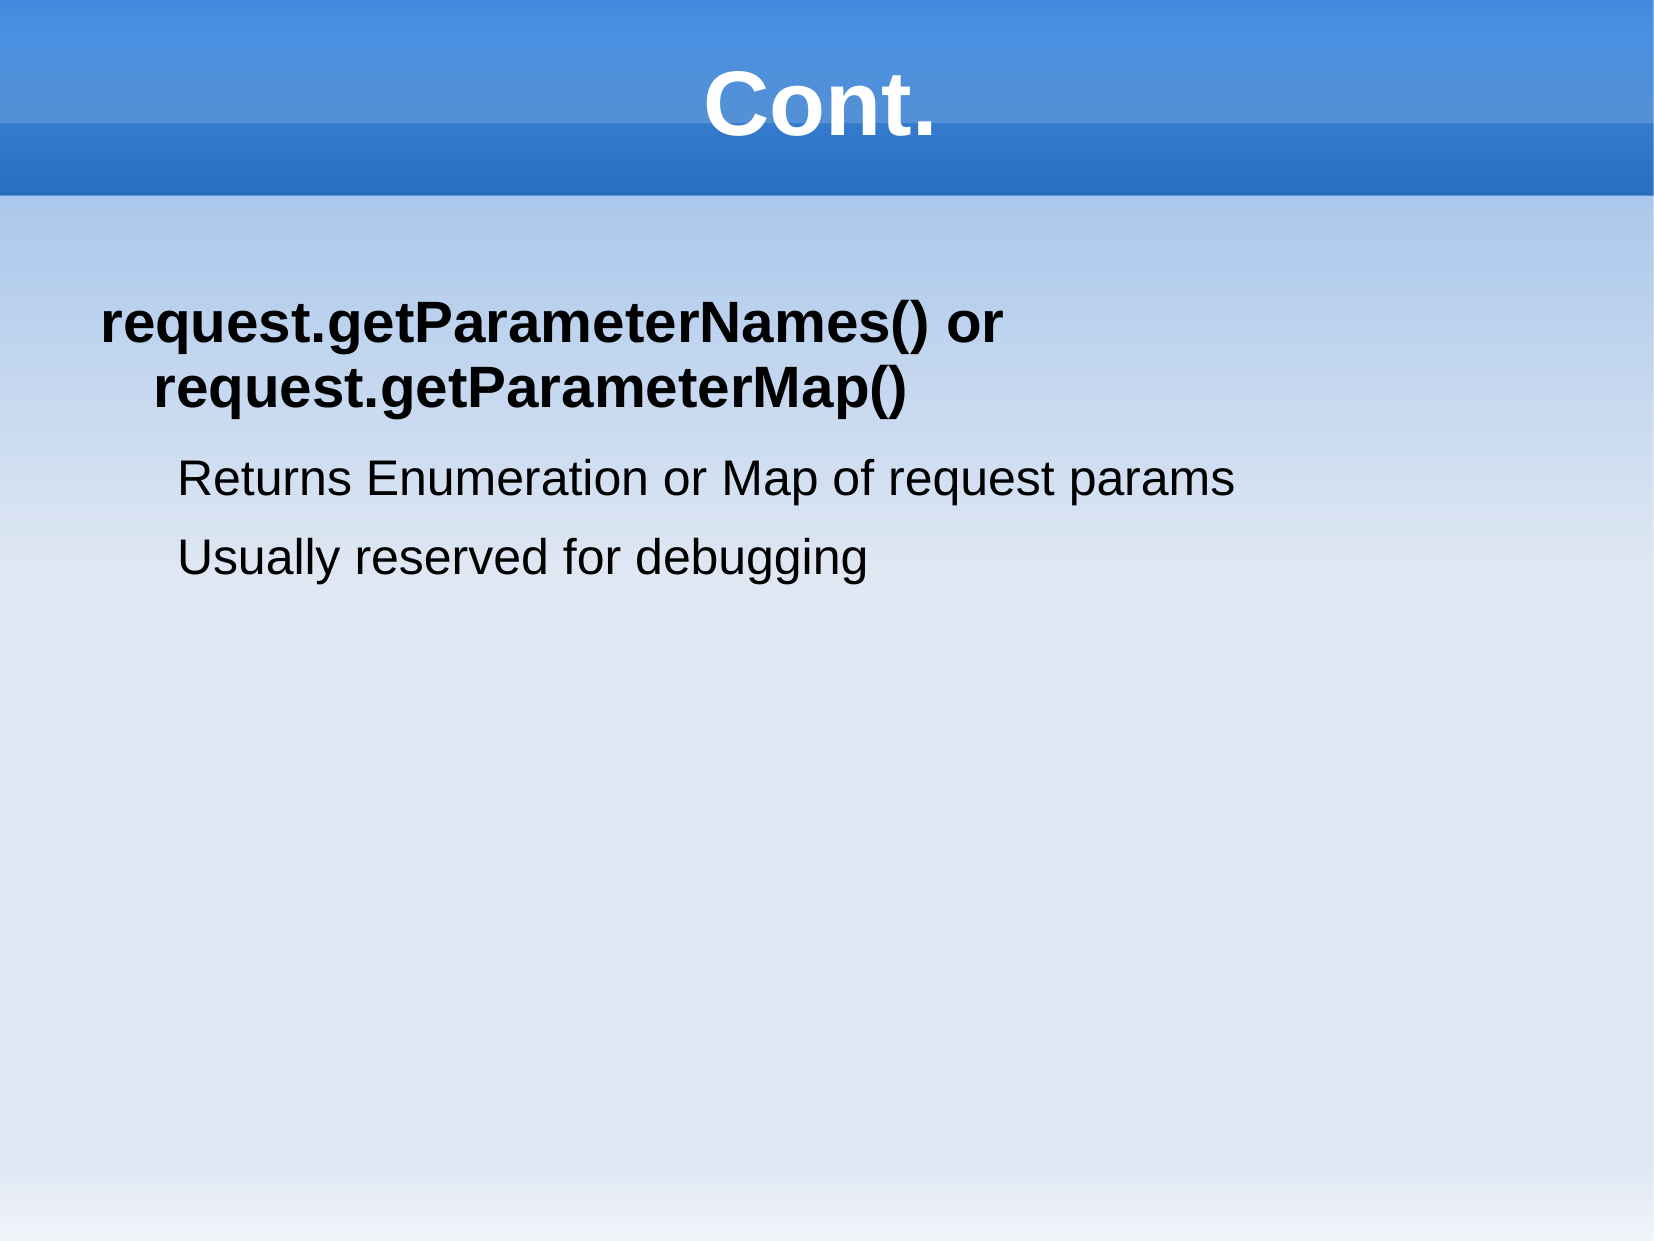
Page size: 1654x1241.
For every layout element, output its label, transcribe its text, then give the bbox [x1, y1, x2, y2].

title Cont. [76, 7, 1565, 200]
list request.getParameterNames() or request.getParameterMap() Returns Enumeration or Map of request params Usually reserved for debugging [82, 290, 1571, 1094]
picture [0, 0, 1654, 1241]
